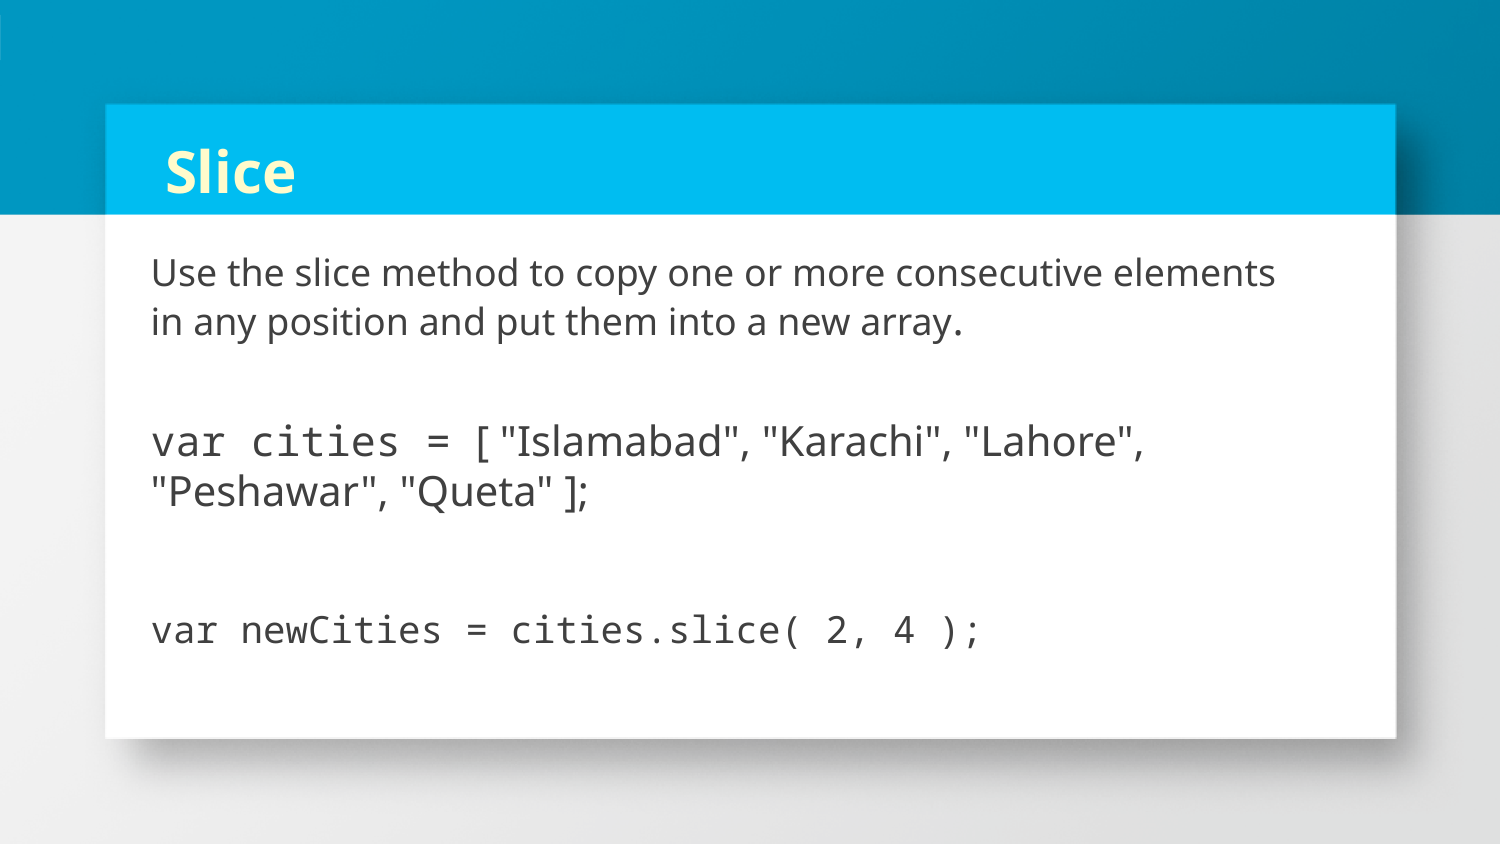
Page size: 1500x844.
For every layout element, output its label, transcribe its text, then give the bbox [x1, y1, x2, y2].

picture [0, 215, 1500, 844]
title Slice [165, 132, 1393, 316]
text_box Use the slice method to copy one or more consecutive elements in any position and put them into a new array. var cities = [ "Islamabad", "Karachi", "Lahore", "Peshawar", "Queta" ]; var newCities = cities.slice( 2, 4 ); [150, 246, 1313, 652]
